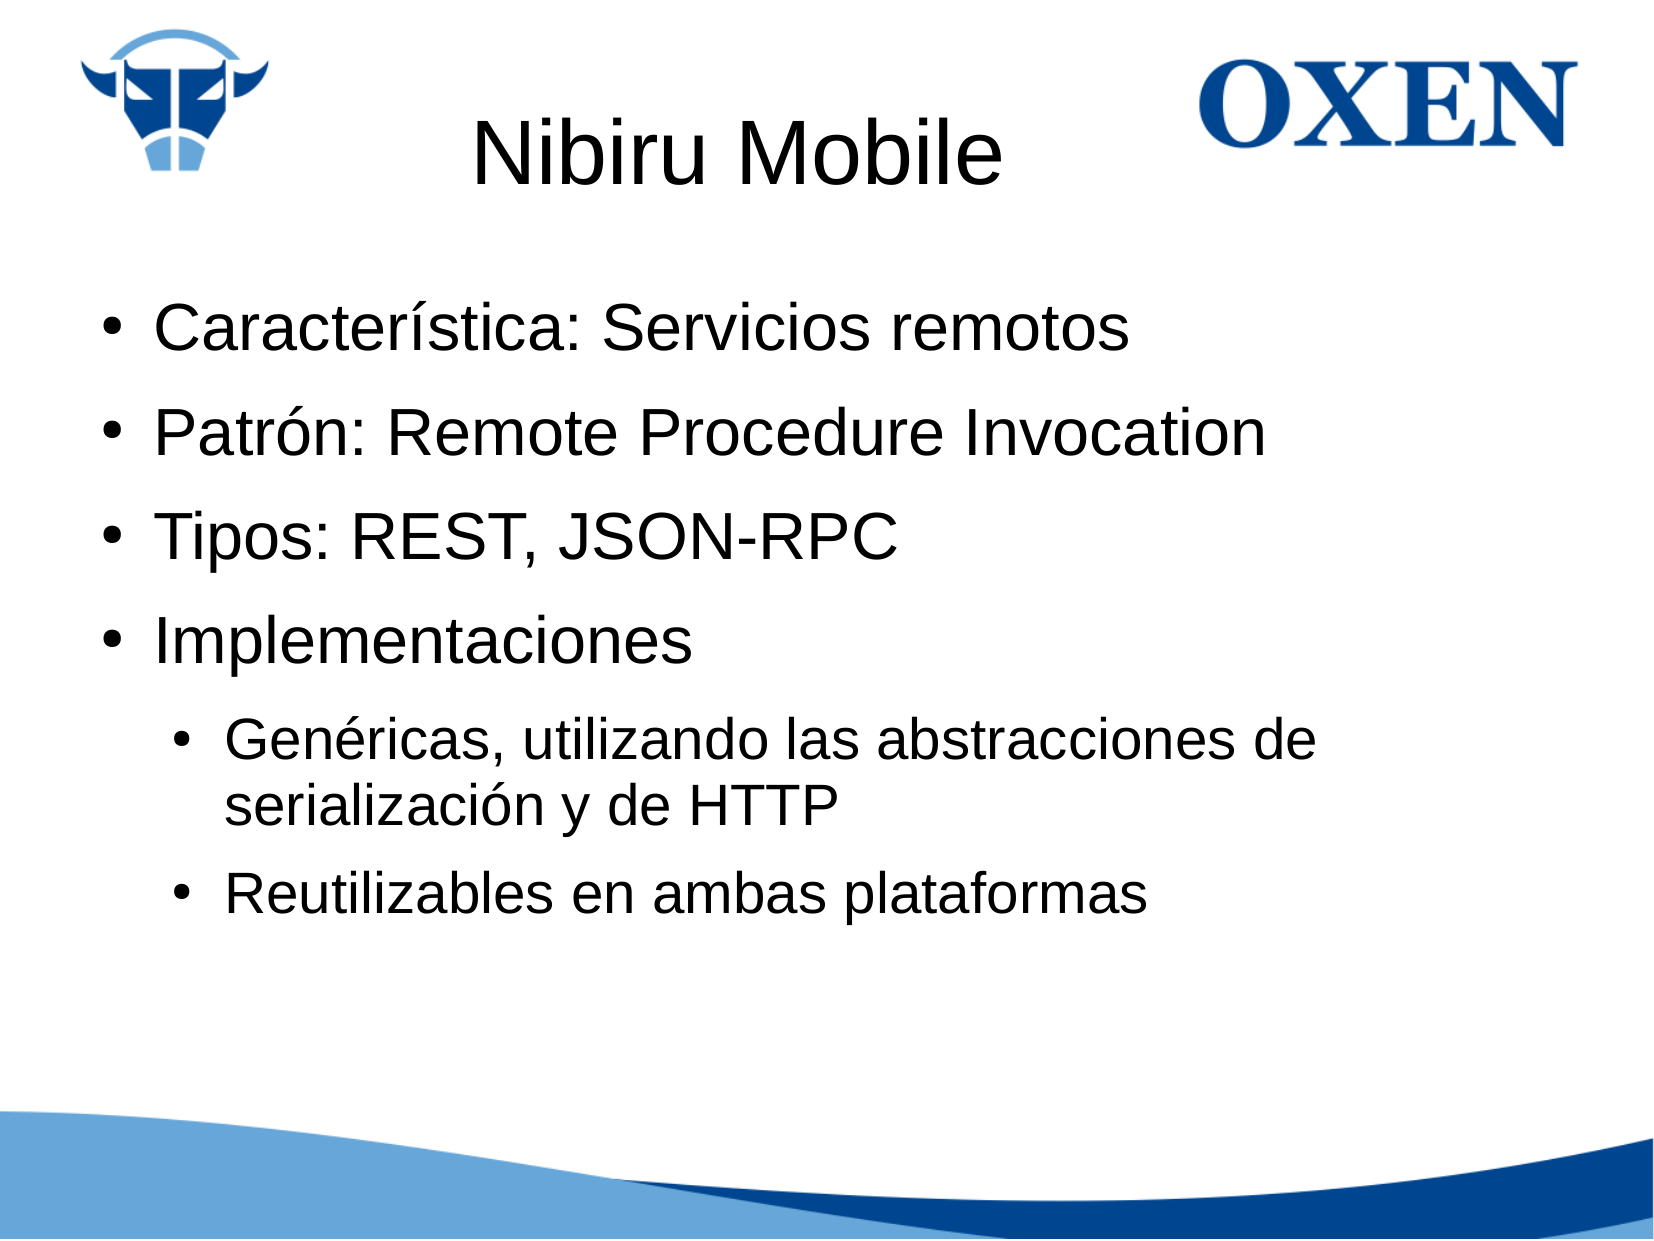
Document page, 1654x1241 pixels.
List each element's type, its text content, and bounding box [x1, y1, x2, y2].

picture [0, 1104, 1654, 1239]
picture [5, 11, 1654, 195]
list Característica: Servicios remotos Patrón: Remote Procedure Invocation Tipos: REST, JSON-RPC Implementaciones Genéricas, utilizando las abstracciones de serialización y de HTTP Reutilizables en ambas plataformas [82, 290, 1571, 1010]
title Nibiru Mobile [265, 49, 1211, 257]
